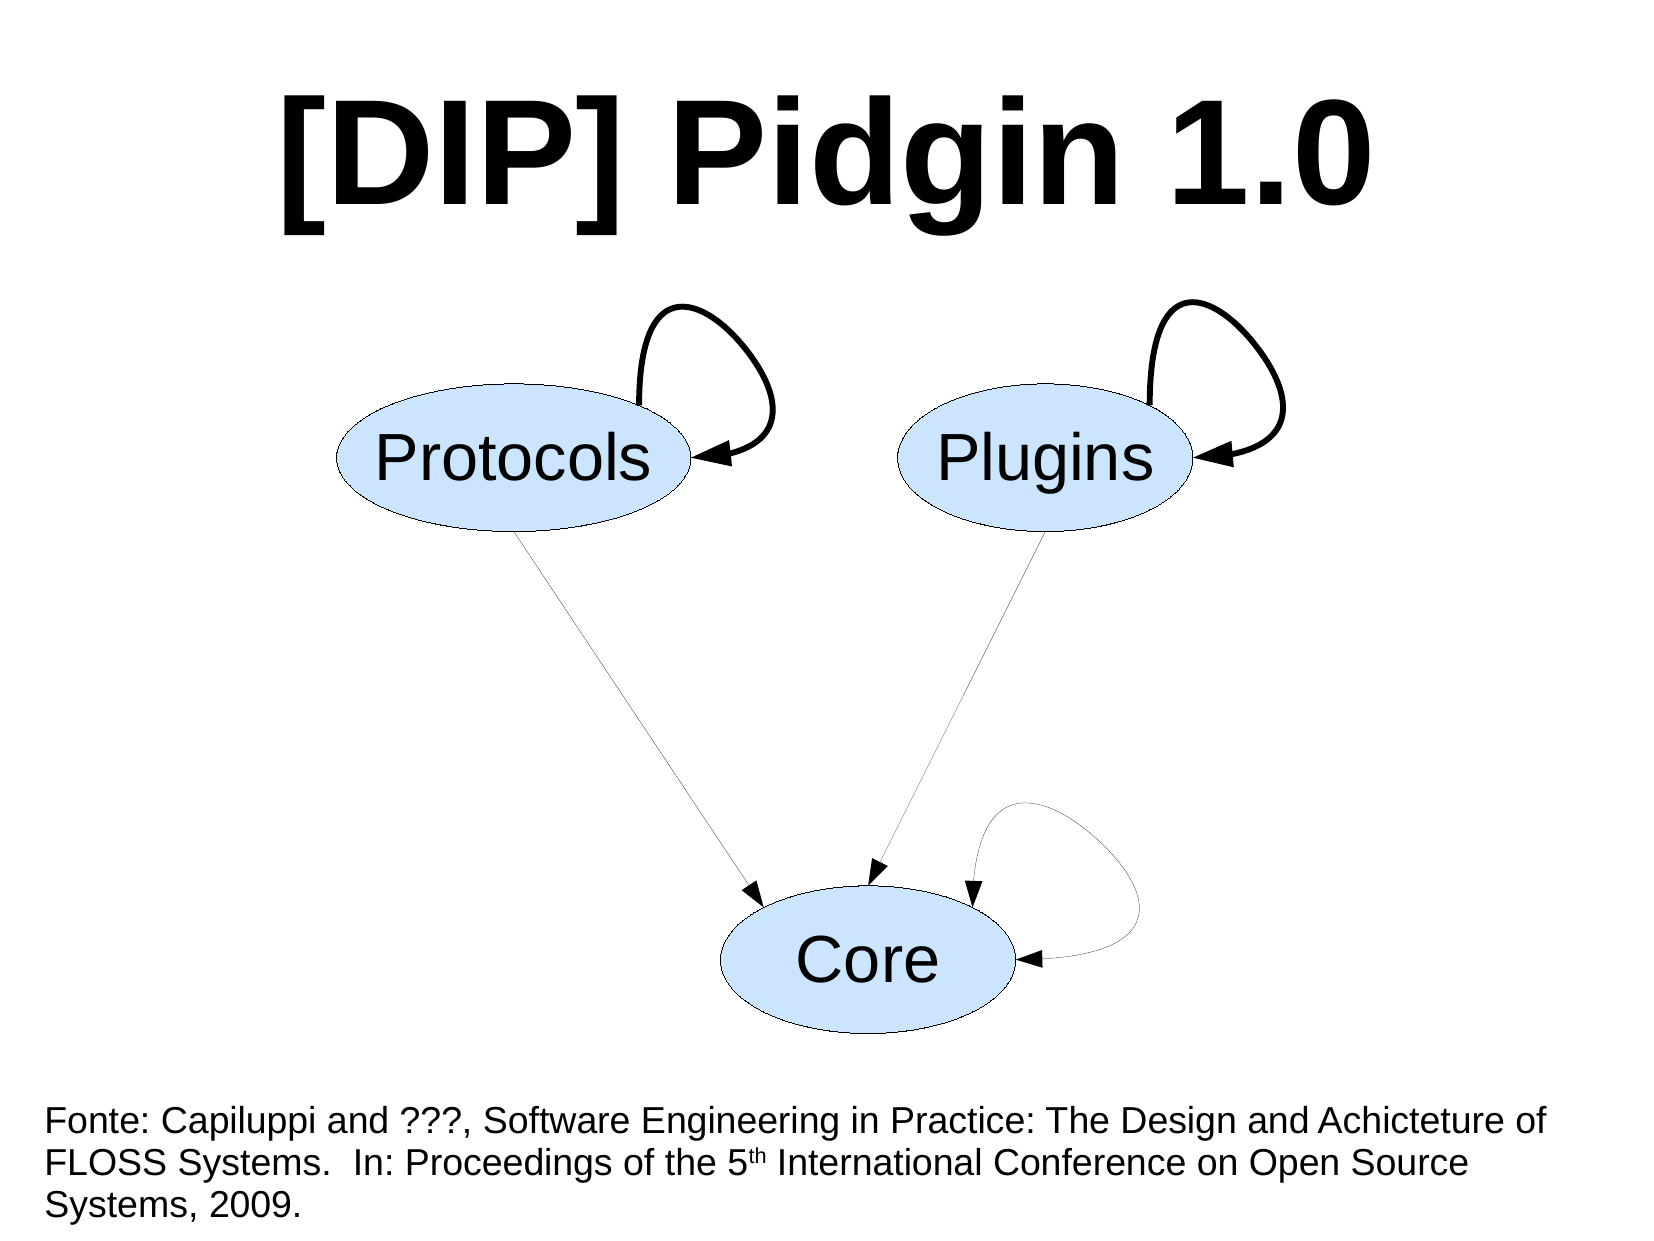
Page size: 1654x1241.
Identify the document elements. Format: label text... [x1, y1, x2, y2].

text_box Plugins [897, 383, 1193, 532]
text_box Core [720, 885, 1016, 1034]
text_box Protocols [336, 383, 691, 532]
text_box Fonte: Capiluppi and ???, Software Engineering in Practice: The Design and Achicteture of FLOSS Systems. In: Proceedings of the 5th International Conference on Open Source Systems, 2009. [29, 1092, 1625, 1235]
title [DIP] Pidgin 1.0 [82, 56, 1571, 250]
